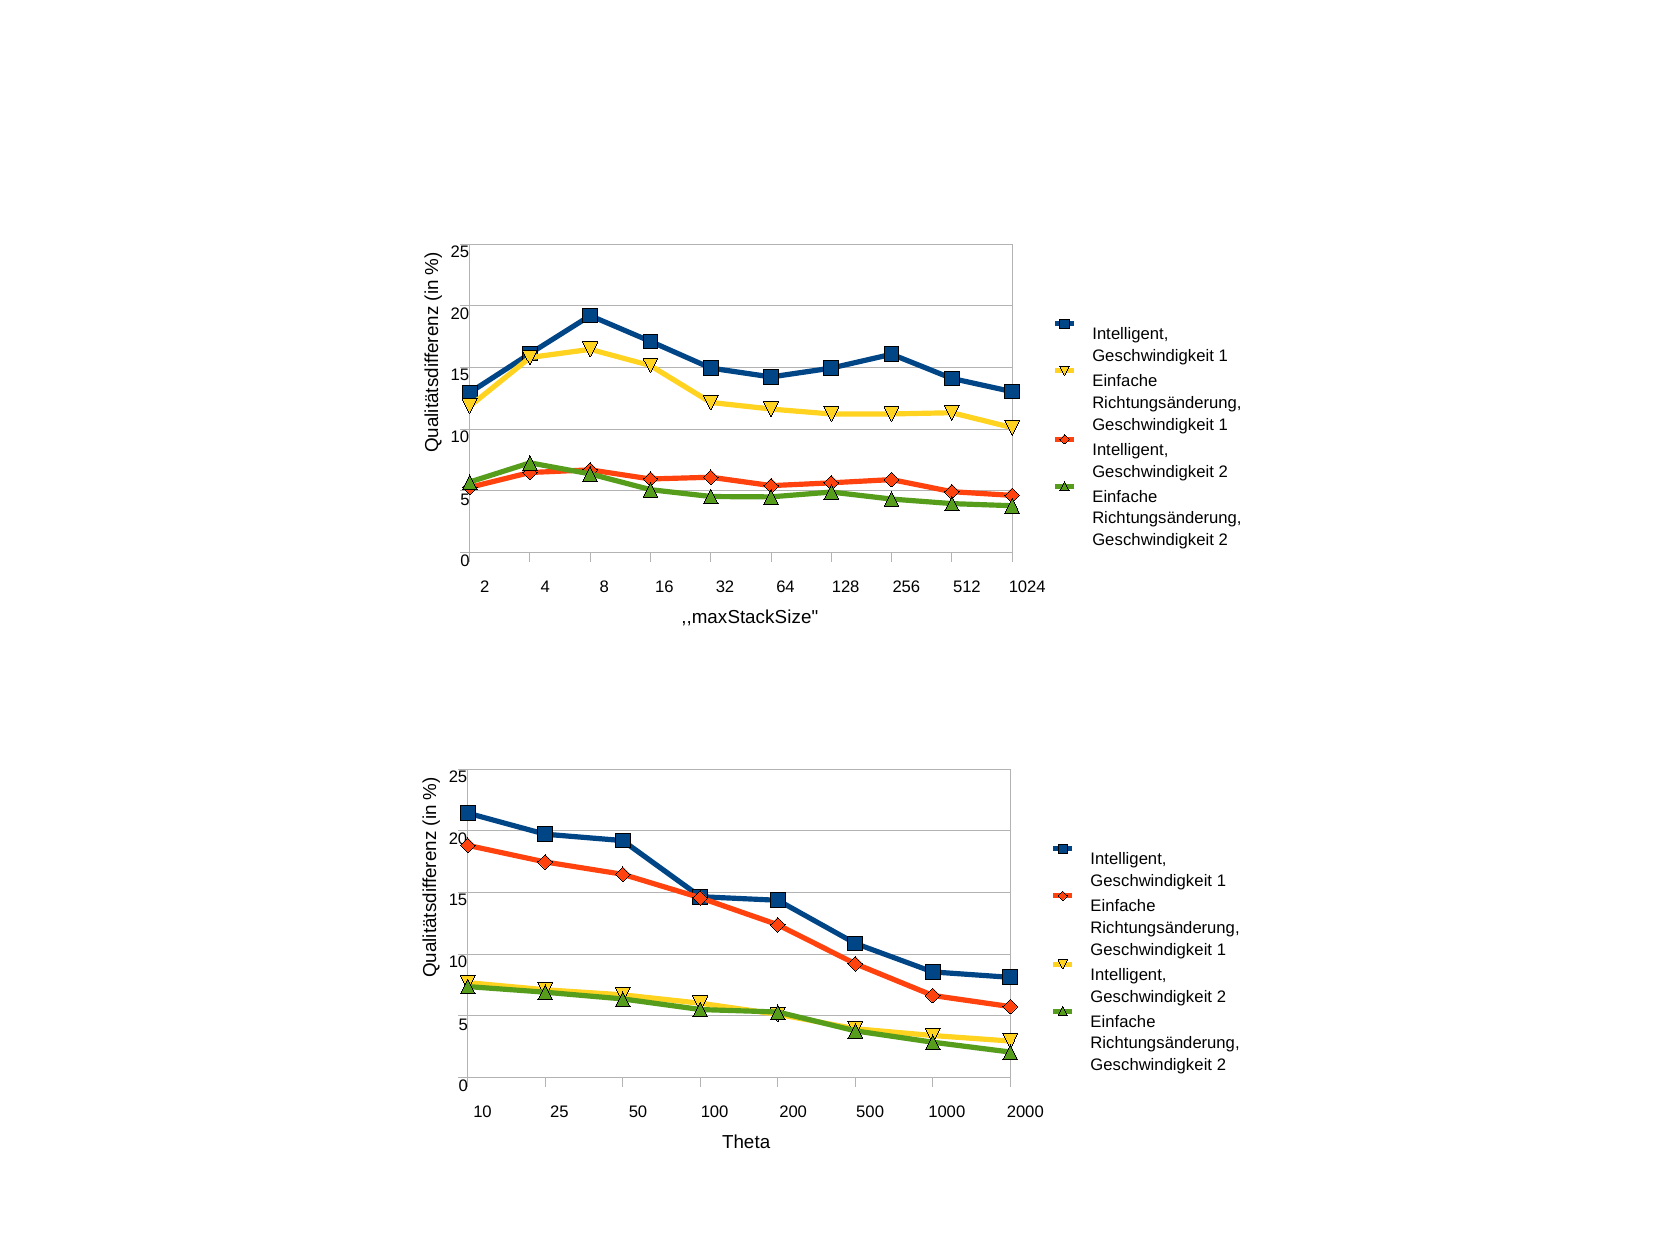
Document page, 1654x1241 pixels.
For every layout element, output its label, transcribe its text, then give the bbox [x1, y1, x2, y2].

text_box 16 [640, 569, 689, 604]
text_box 2 [465, 569, 505, 604]
text_box 1000 [913, 1094, 981, 1129]
text_box 10 [450, 420, 484, 454]
text_box 2000 [992, 1094, 1059, 1129]
text_box 5 [445, 482, 485, 517]
text_box Einfache [1075, 889, 1211, 910]
text_box 512 [938, 569, 993, 604]
text_box 15 [450, 357, 484, 392]
text_box Richtungsänderung, [1077, 385, 1262, 420]
text_box Geschwindigkeit 2 [1077, 523, 1243, 557]
text_box Geschwindigkeit 2 [1077, 454, 1243, 489]
text_box Intelligent, [1077, 432, 1189, 454]
text_box Einfache [1077, 479, 1213, 501]
text_box 10 [458, 1094, 507, 1129]
text_box 5 [443, 1007, 483, 1042]
text_box [377, 225, 1275, 637]
text_box 200 [764, 1094, 822, 1129]
text_box Geschwindigkeit 2 [1075, 1048, 1241, 1082]
text_box Qualitätsdifferenz (in %) [413, 236, 450, 468]
text_box 100 [686, 1094, 744, 1129]
text_box [375, 750, 1273, 1162]
text_box Geschwindigkeit 1 [1075, 864, 1241, 898]
text_box 0 [443, 1068, 483, 1103]
text_box 20 [448, 822, 483, 856]
text_box 1024 [993, 569, 1061, 604]
text_box Geschwindigkeit 1 [1075, 932, 1241, 967]
text_box 8 [584, 569, 624, 604]
text_box 32 [700, 569, 750, 599]
text_box 25 [535, 1094, 584, 1129]
text_box Intelligent, [1077, 317, 1189, 339]
text_box 25 [435, 234, 484, 269]
text_box Theta [707, 1124, 785, 1160]
text_box Geschwindigkeit 1 [1077, 407, 1243, 442]
text_box 0 [445, 543, 485, 578]
text_box Richtungsänderung, [1077, 501, 1262, 535]
text_box 20 [450, 297, 484, 331]
text_box 50 [613, 1094, 663, 1129]
text_box 15 [448, 882, 483, 917]
text_box Geschwindigkeit 2 [1075, 979, 1241, 1014]
text_box Einfache [1077, 364, 1213, 385]
text_box Geschwindigkeit 1 [1077, 339, 1243, 373]
text_box 4 [525, 569, 565, 604]
text_box Intelligent, [1075, 957, 1187, 979]
text_box Einfache [1075, 1004, 1211, 1026]
text_box ,,maxStackSize" [666, 599, 833, 635]
text_box Qualitätsdifferenz (in %) [411, 761, 448, 993]
text_box Richtungsänderung, [1075, 910, 1260, 945]
text_box Richtungsänderung, [1075, 1026, 1260, 1060]
text_box 256 [877, 569, 936, 604]
text_box Intelligent, [1075, 842, 1187, 864]
text_box 25 [433, 759, 483, 794]
text_box 64 [761, 569, 810, 599]
text_box 500 [841, 1094, 899, 1129]
text_box 128 [817, 569, 875, 604]
text_box 10 [448, 945, 483, 979]
